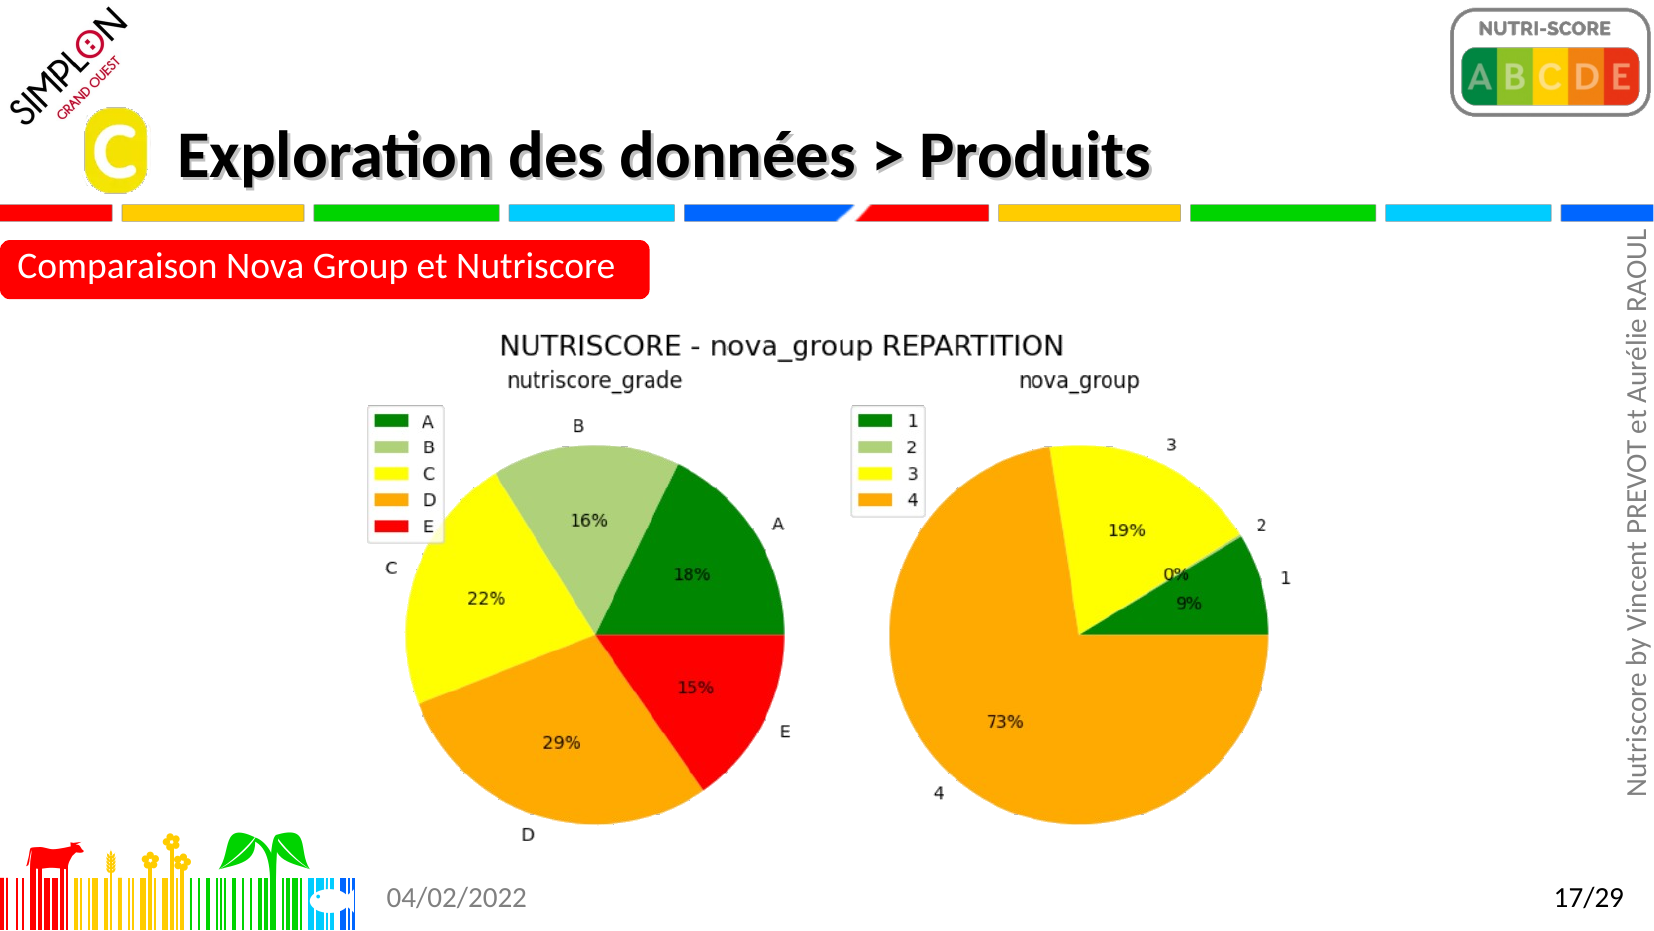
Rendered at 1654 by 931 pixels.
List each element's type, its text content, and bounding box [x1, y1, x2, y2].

picture [0, 324, 1300, 930]
picture [0, 200, 1654, 225]
picture [2, 2, 147, 147]
picture [1448, 4, 1654, 119]
text_box Comparaison Nova Group et Nutriscore [0, 240, 650, 300]
title Exploration des données > Produits [177, 108, 1571, 213]
picture [82, 106, 151, 195]
